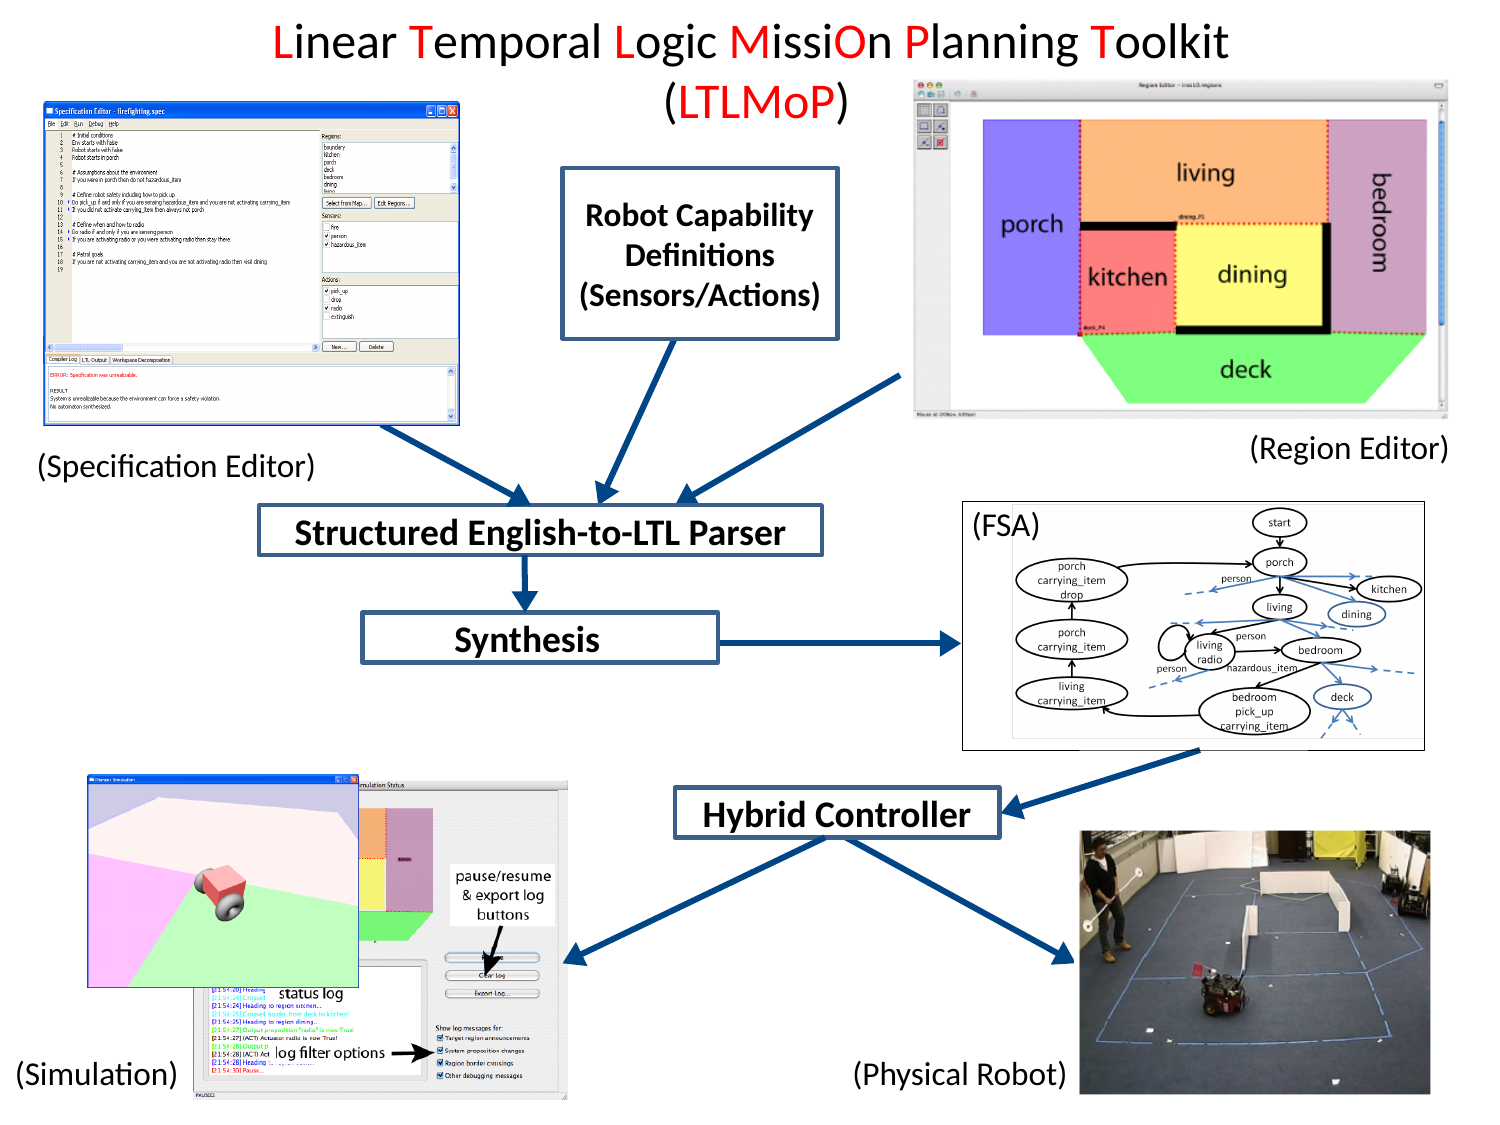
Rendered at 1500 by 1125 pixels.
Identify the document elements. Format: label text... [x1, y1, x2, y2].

picture [43, 101, 460, 426]
picture [1012, 504, 1424, 740]
text_box (Region Editor) [1234, 419, 1488, 475]
text_box Robot Capability Definitions (Sensors/Actions) [562, 167, 838, 339]
picture [906, 71, 1457, 424]
text_box Linear Temporal Logic MissiOn Planning Toolkit (LTLMoP) [257, 0, 1245, 136]
text_box (FSA) [956, 504, 1056, 561]
picture [1074, 824, 1436, 1100]
picture [87, 774, 574, 1100]
text_box (Physical Robot) [837, 1044, 1188, 1100]
text_box Hybrid Controller [674, 787, 1000, 838]
text_box Structured English-to-LTL Parser [259, 505, 822, 556]
text_box (Simulation) [0, 1044, 274, 1100]
text_box (Specification Editor) [21, 437, 510, 492]
text_box Synthesis [362, 612, 718, 663]
